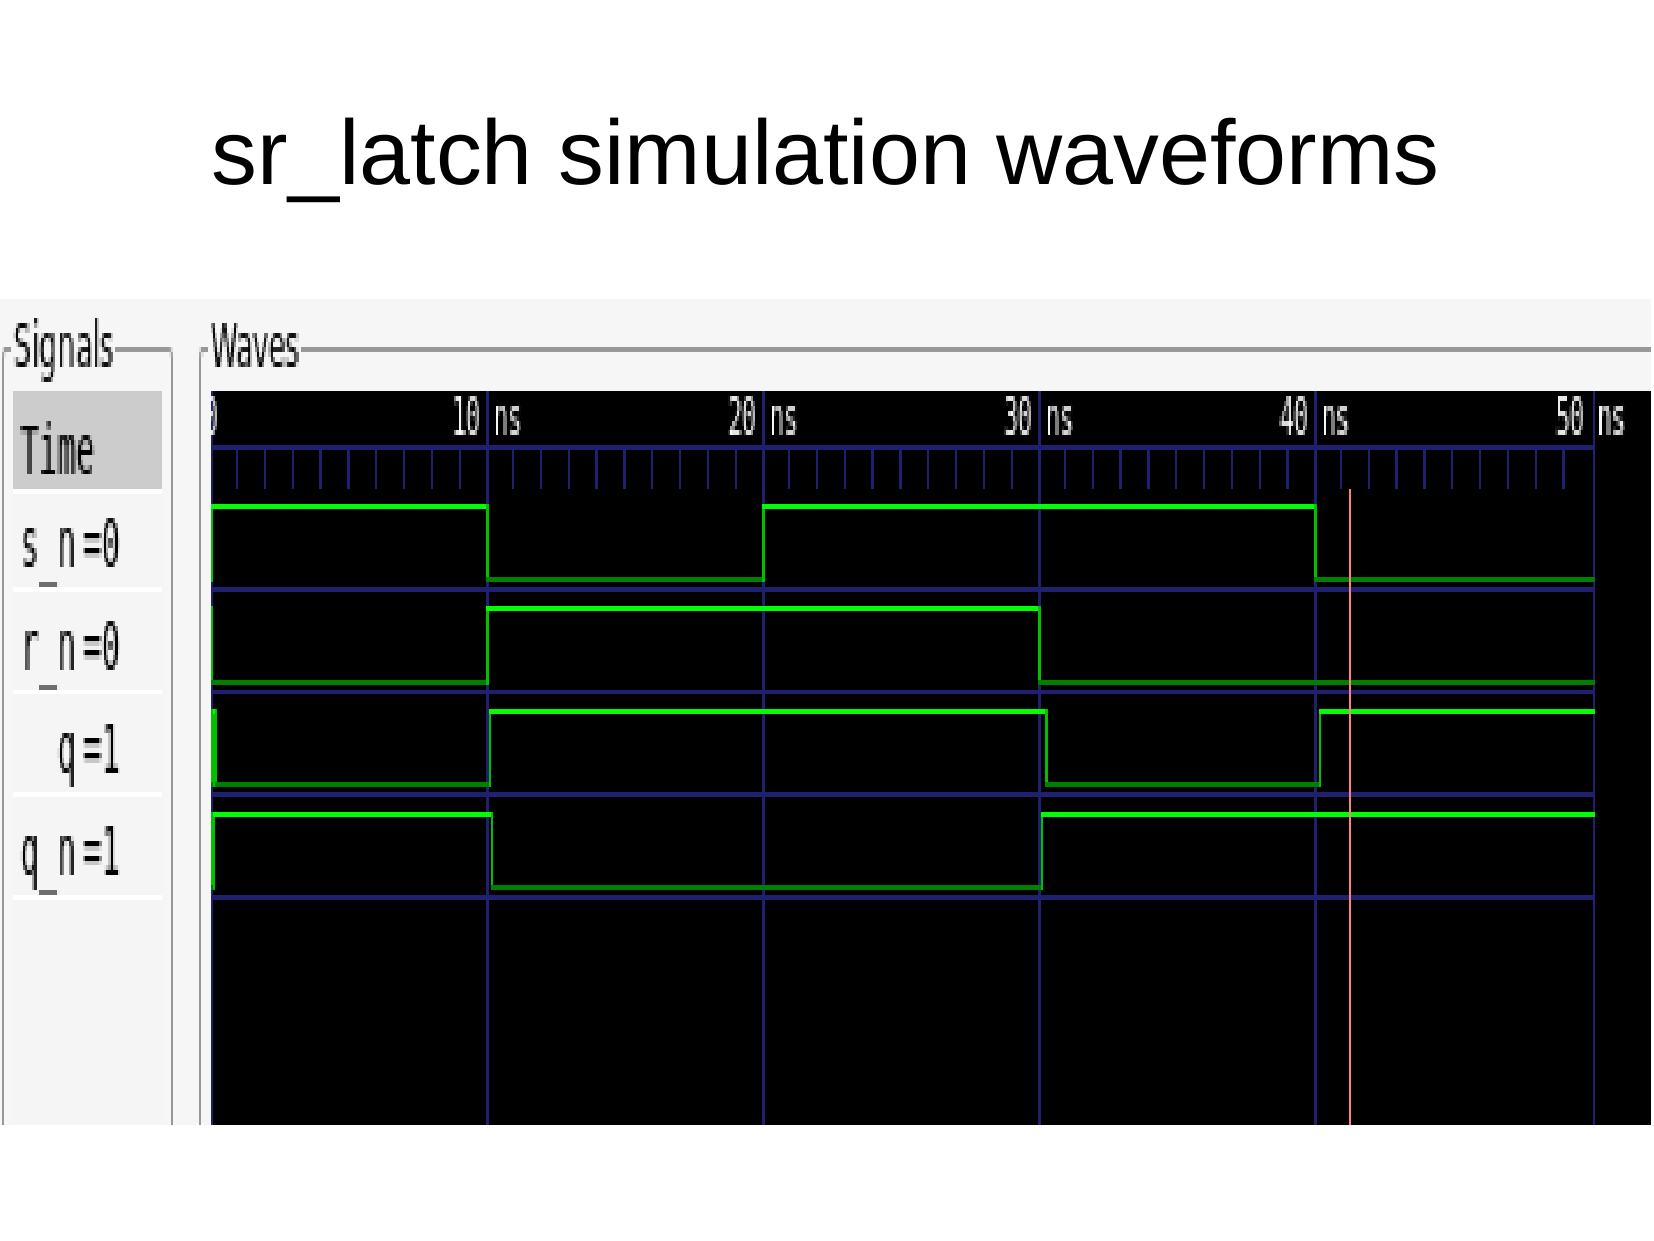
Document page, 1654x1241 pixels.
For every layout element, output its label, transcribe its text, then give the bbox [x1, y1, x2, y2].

title sr_latch simulation waveforms [82, 56, 1571, 250]
picture [0, 299, 1651, 1126]
